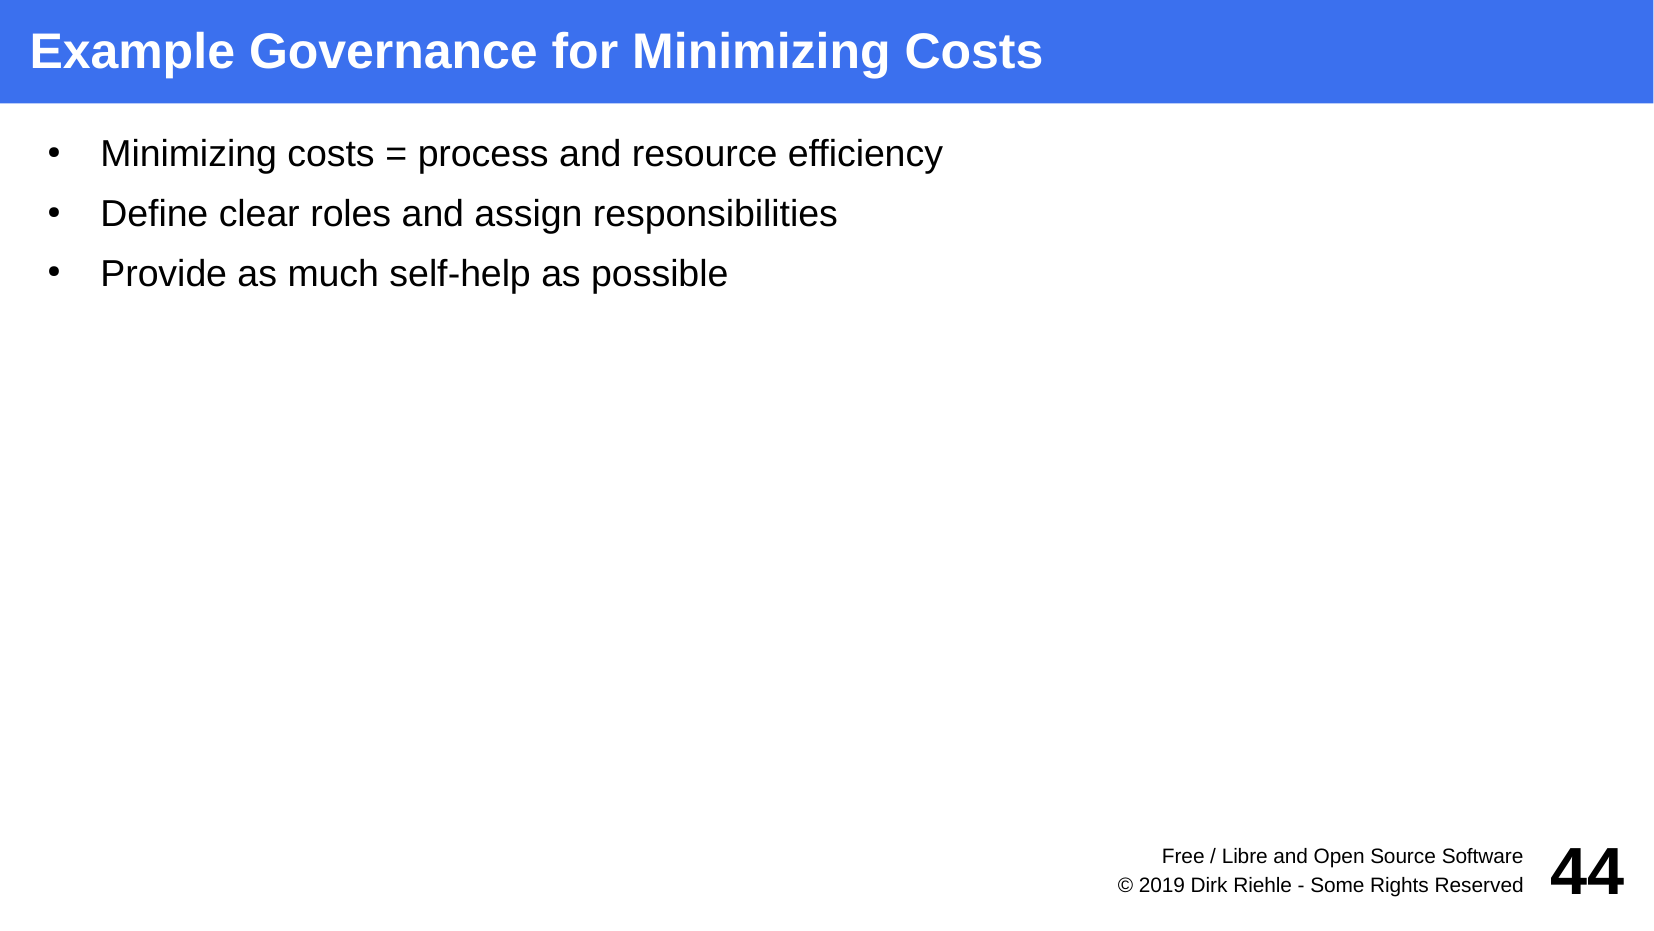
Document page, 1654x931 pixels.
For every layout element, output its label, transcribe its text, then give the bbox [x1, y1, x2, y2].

list Minimizing costs = process and resource efficiency Define clear roles and assign responsibilities Provide as much self-help as possible [29, 132, 1625, 813]
title Example Governance for Minimizing Costs [0, 0, 1654, 104]
